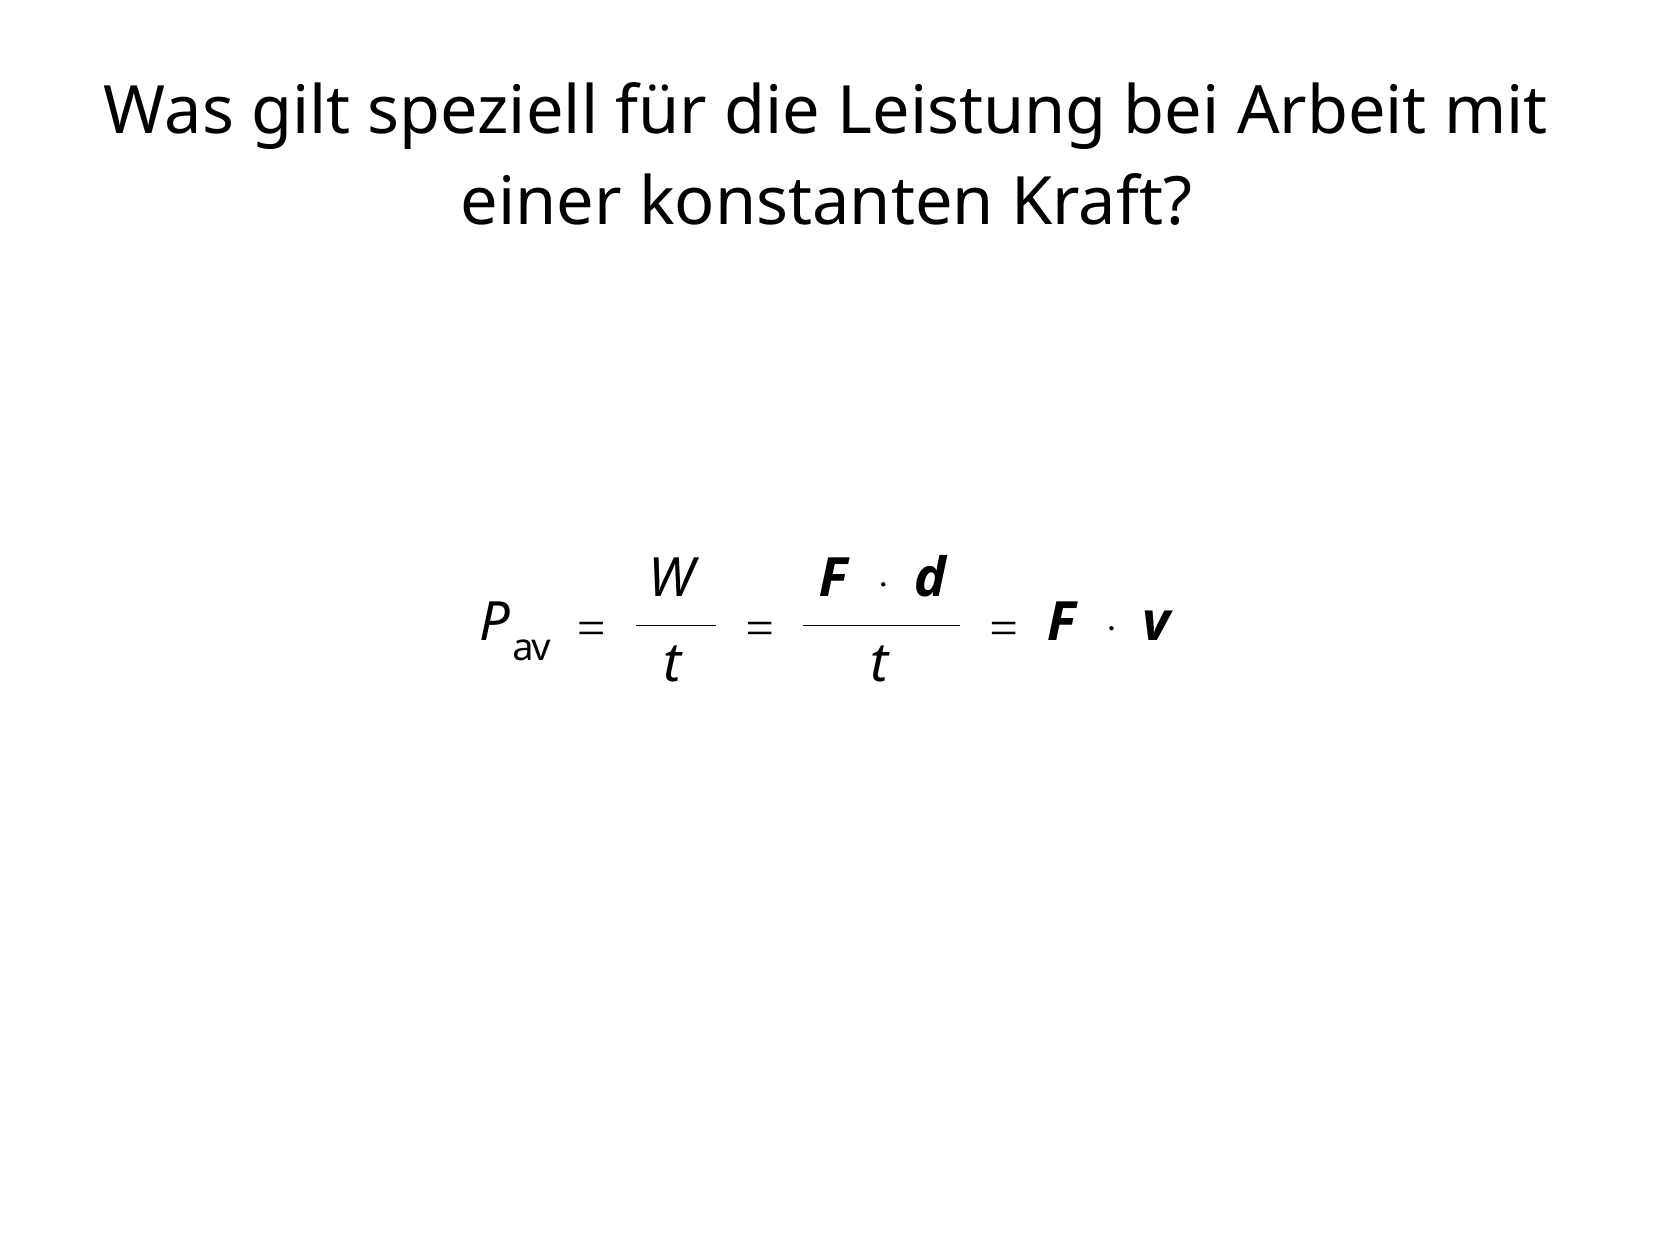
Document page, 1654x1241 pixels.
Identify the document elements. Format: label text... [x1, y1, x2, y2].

chart [473, 545, 1181, 695]
title Was gilt speziell für die Leistung bei Arbeit mit einer konstanten Kraft? [82, 49, 1571, 257]
